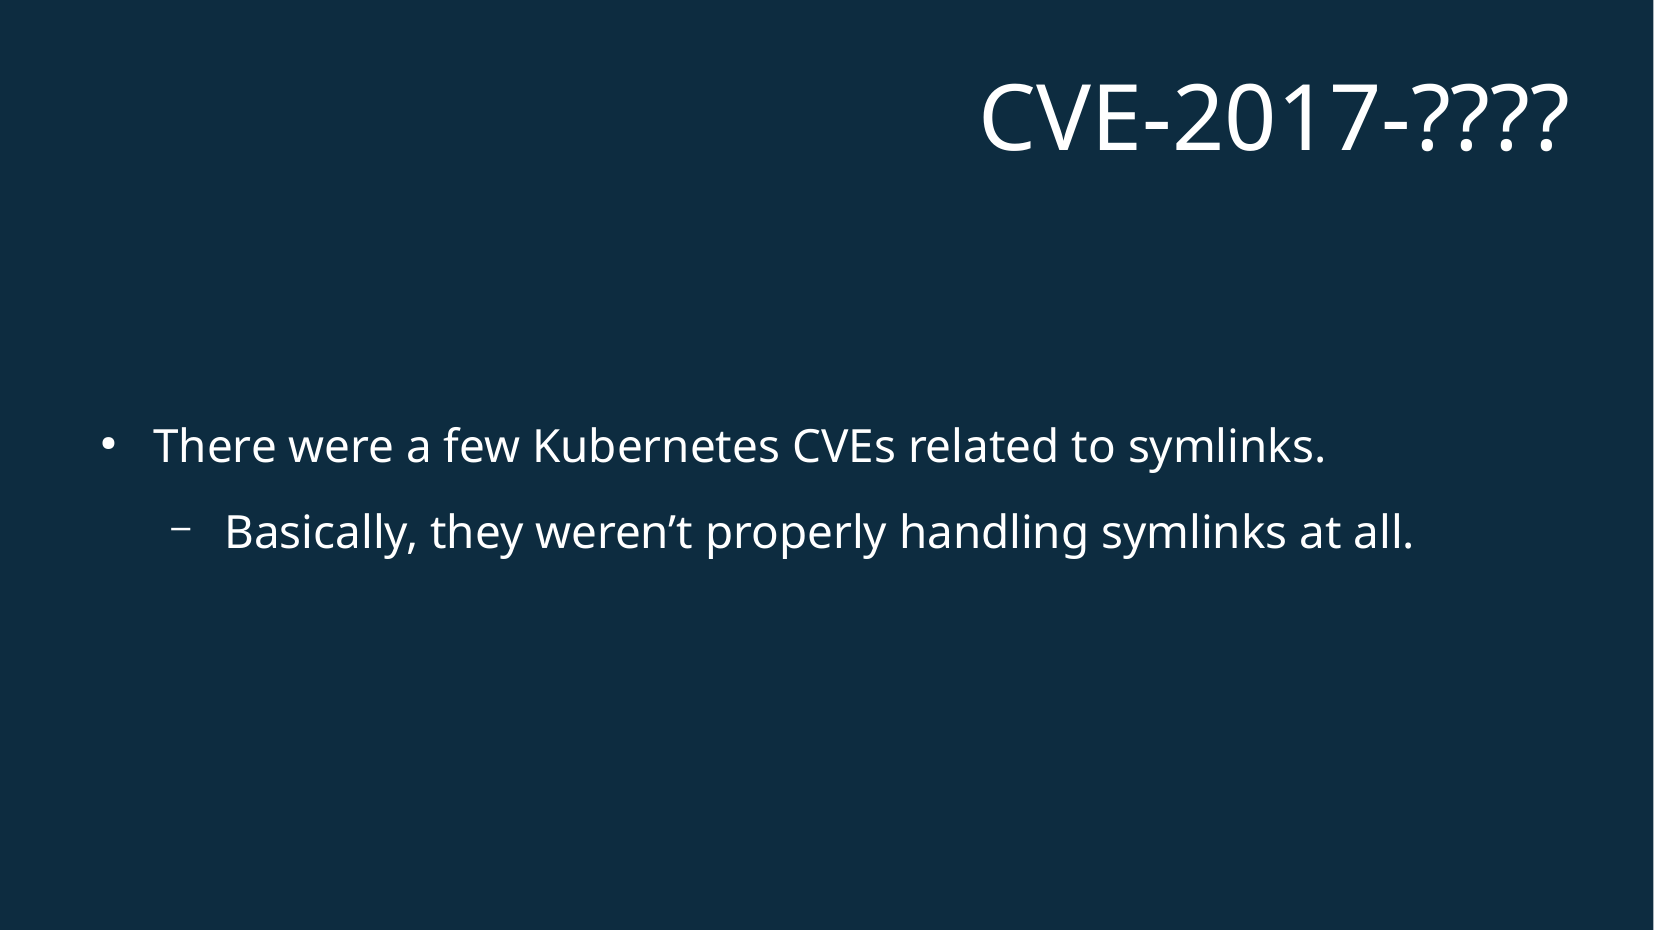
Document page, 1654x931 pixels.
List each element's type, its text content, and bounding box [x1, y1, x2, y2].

title CVE-2017-???? [82, 37, 1571, 193]
list There were a few Kubernetes CVEs related to symlinks. Basically, they weren’t properly handling symlinks at all. [82, 217, 1571, 758]
